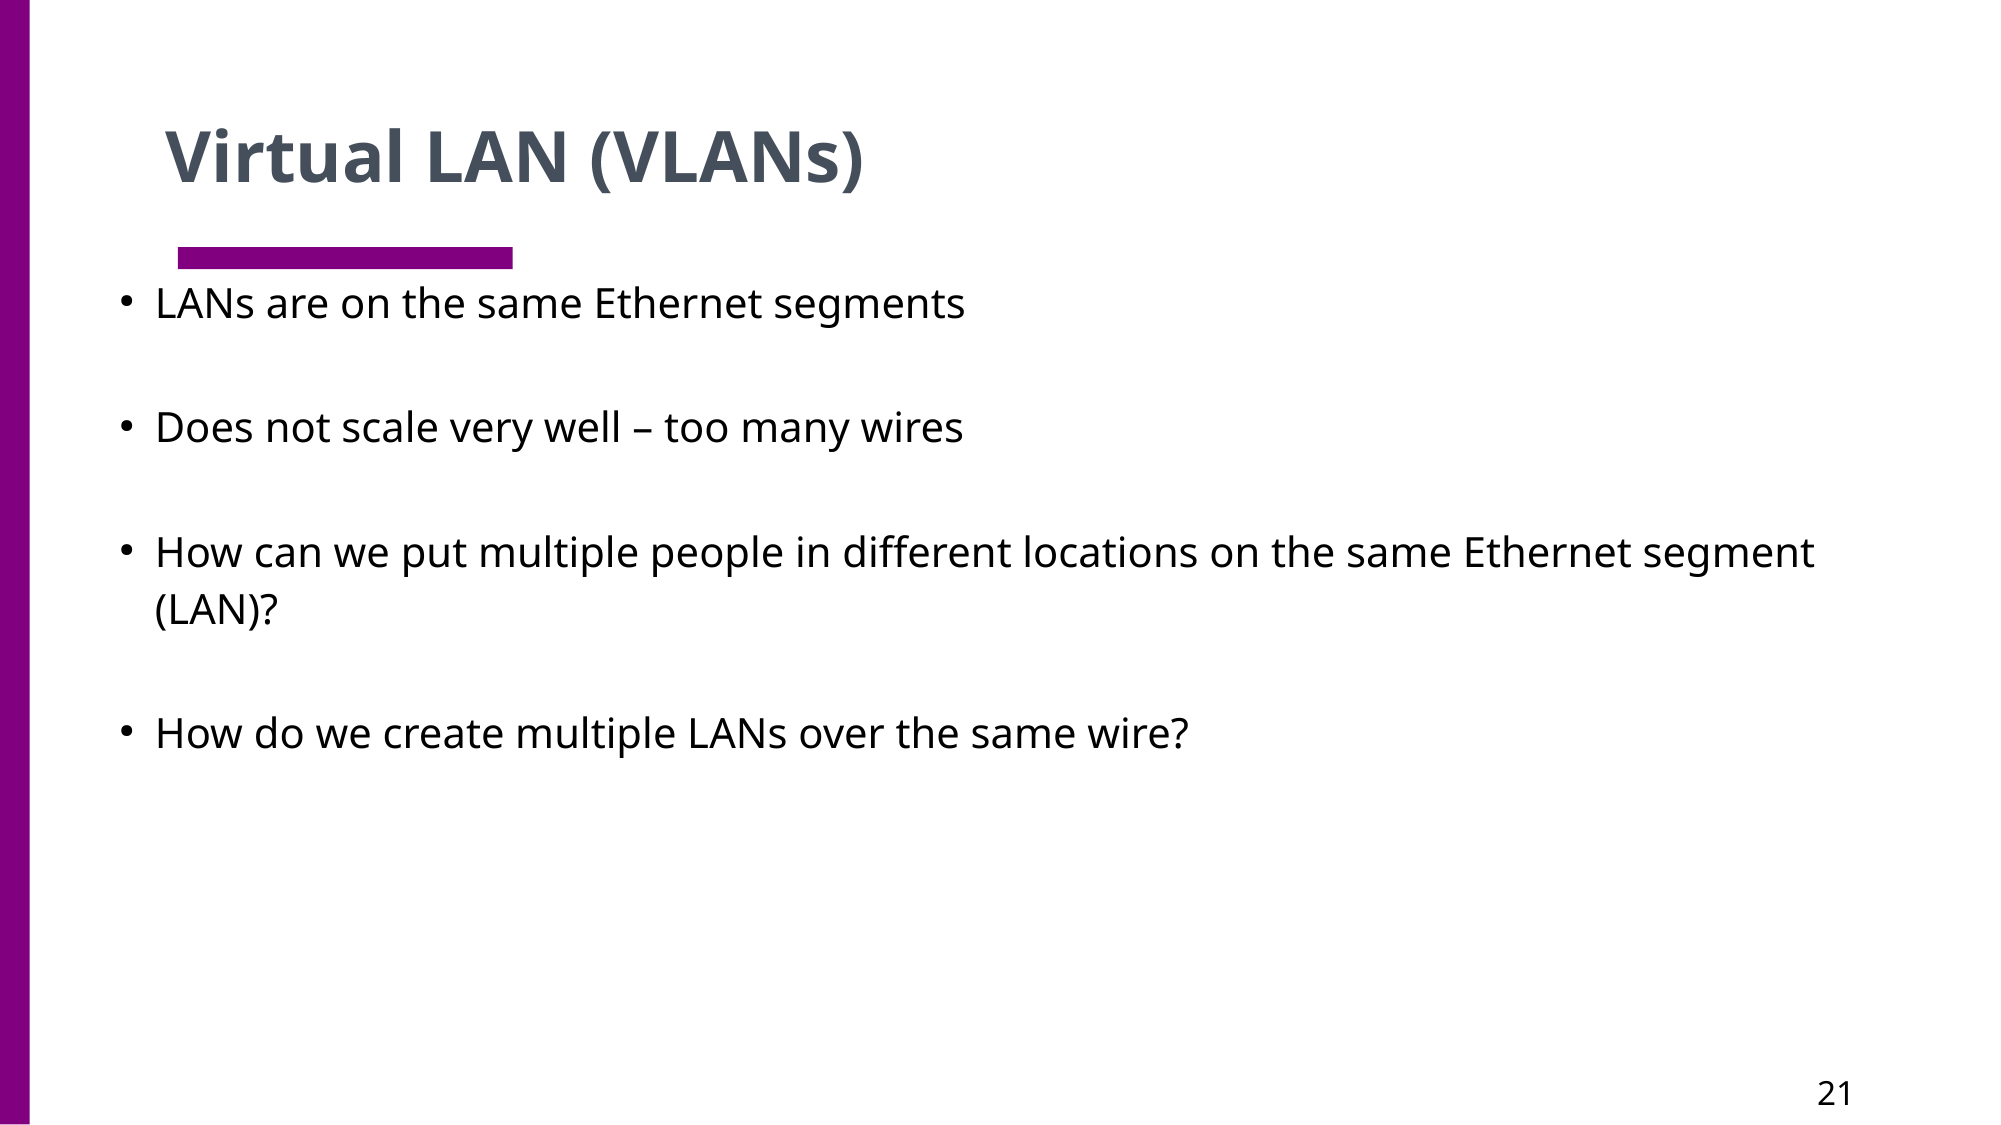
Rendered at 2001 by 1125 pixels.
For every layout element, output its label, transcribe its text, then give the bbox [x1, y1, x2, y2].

text_box LANs are on the same Ethernet segments Does not scale very well – too many wires How can we put multiple people in different locations on the same Ethernet segment (LAN)? How do we create multiple LANs over the same wire? [33, 266, 1891, 1098]
text_box Virtual LAN (VLANs) [151, 0, 1849, 212]
